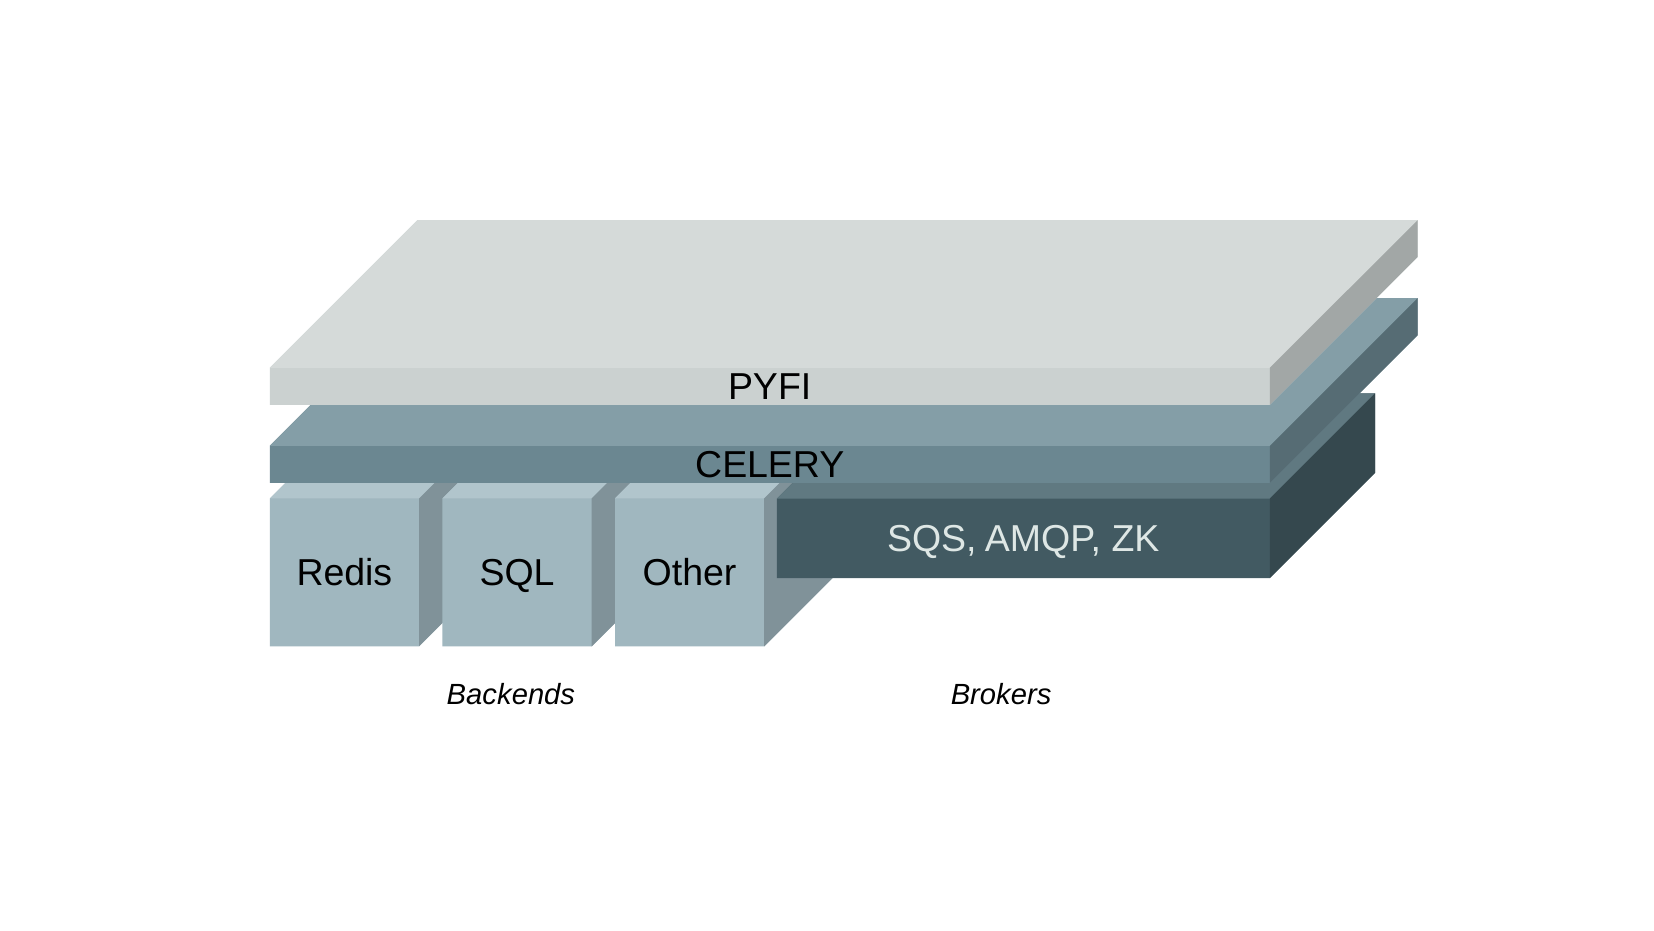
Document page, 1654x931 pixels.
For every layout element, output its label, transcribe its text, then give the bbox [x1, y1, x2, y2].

text_box Redis [269, 499, 419, 647]
text_box Brokers [936, 670, 1213, 719]
text_box Backends [431, 670, 682, 719]
text_box SQL [442, 499, 591, 647]
text_box CELERY [269, 446, 1269, 483]
text_box Other [615, 499, 764, 647]
text_box SQS, AMQP, ZK [776, 499, 1269, 579]
text_box PYFI [269, 368, 1269, 405]
